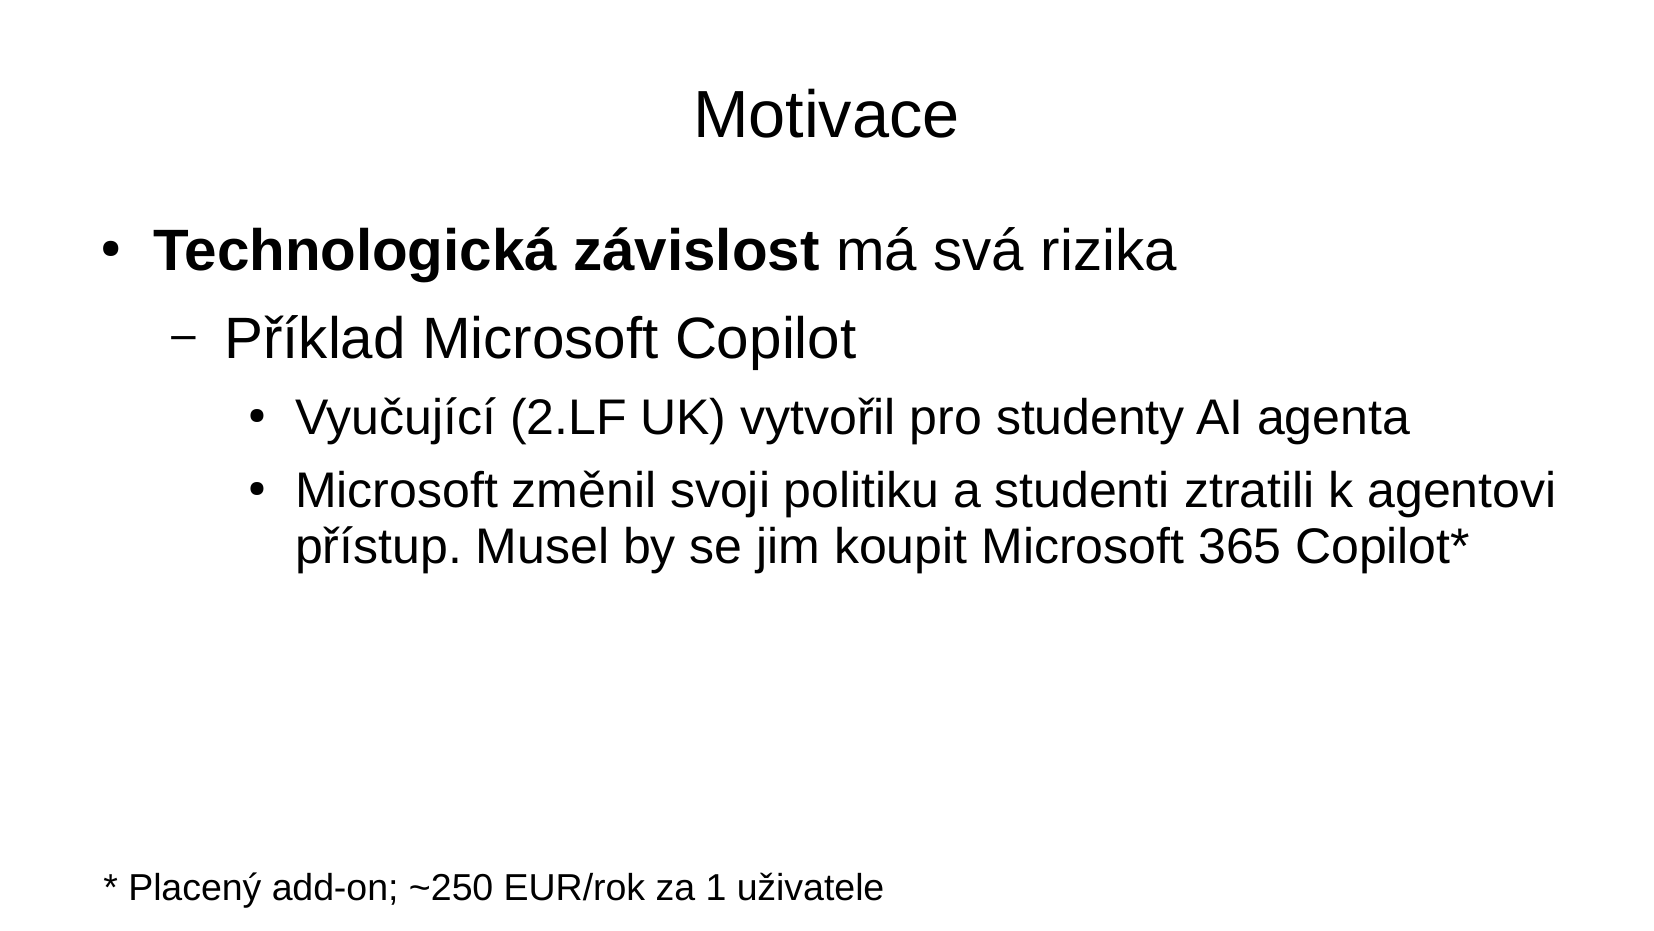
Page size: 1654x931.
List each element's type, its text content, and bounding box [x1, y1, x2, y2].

title Motivace [82, 37, 1571, 193]
list Technologická závislost má svá rizika Příklad Microsoft Copilot Vyučující (2.LF UK) vytvořil pro studenty AI agenta Microsoft změnil svoji politiku a studenti ztratili k agentovi přístup. Musel by se jim koupit Microsoft 365 Copilot* [82, 217, 1571, 758]
text_box * Placený add-on; ~250 EUR/rok za 1 uživatele [88, 858, 1565, 931]
